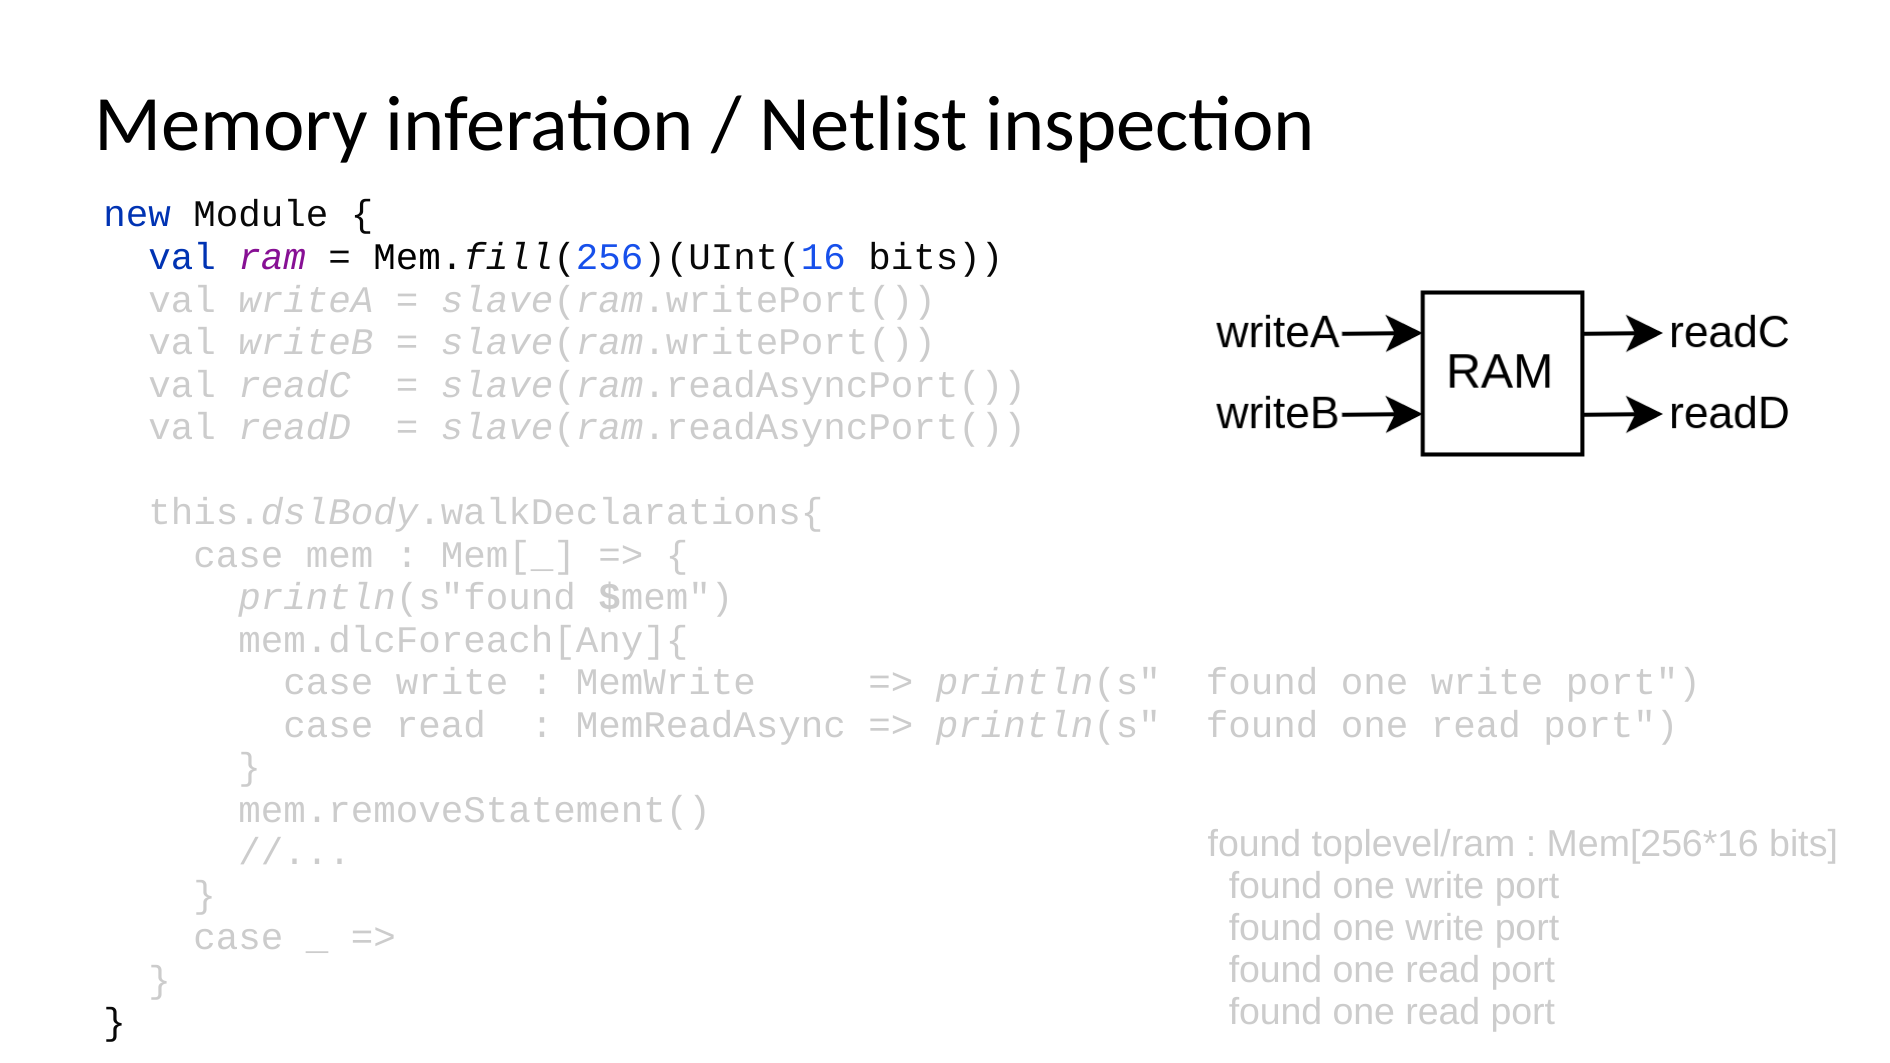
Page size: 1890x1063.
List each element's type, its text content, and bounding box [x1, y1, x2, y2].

picture [1157, 250, 1890, 497]
text_box found toplevel/ram : Mem[256*16 bits] found one write port found one write port found one read port found one read port [1192, 814, 1854, 1040]
title Memory inferation / Netlist inspection [94, 42, 1796, 188]
text_box new Module { val ram = Mem.fill(256)(UInt(16 bits)) val writeA = slave(ram.writePort()) val writeB = slave(ram.writePort()) val readC = slave(ram.readAsyncPort()) val readD = slave(ram.readAsyncPort()) this.dslBody.walkDeclarations{ case mem : Mem[_] => { println(s"found $mem") mem.dlcForeach[Any]{ case write : MemWrite => println(s" found one write port") case read : MemReadAsync => println(s" found one read port") } mem.removeStatement() //... } case _ => } } [88, 188, 1855, 1063]
